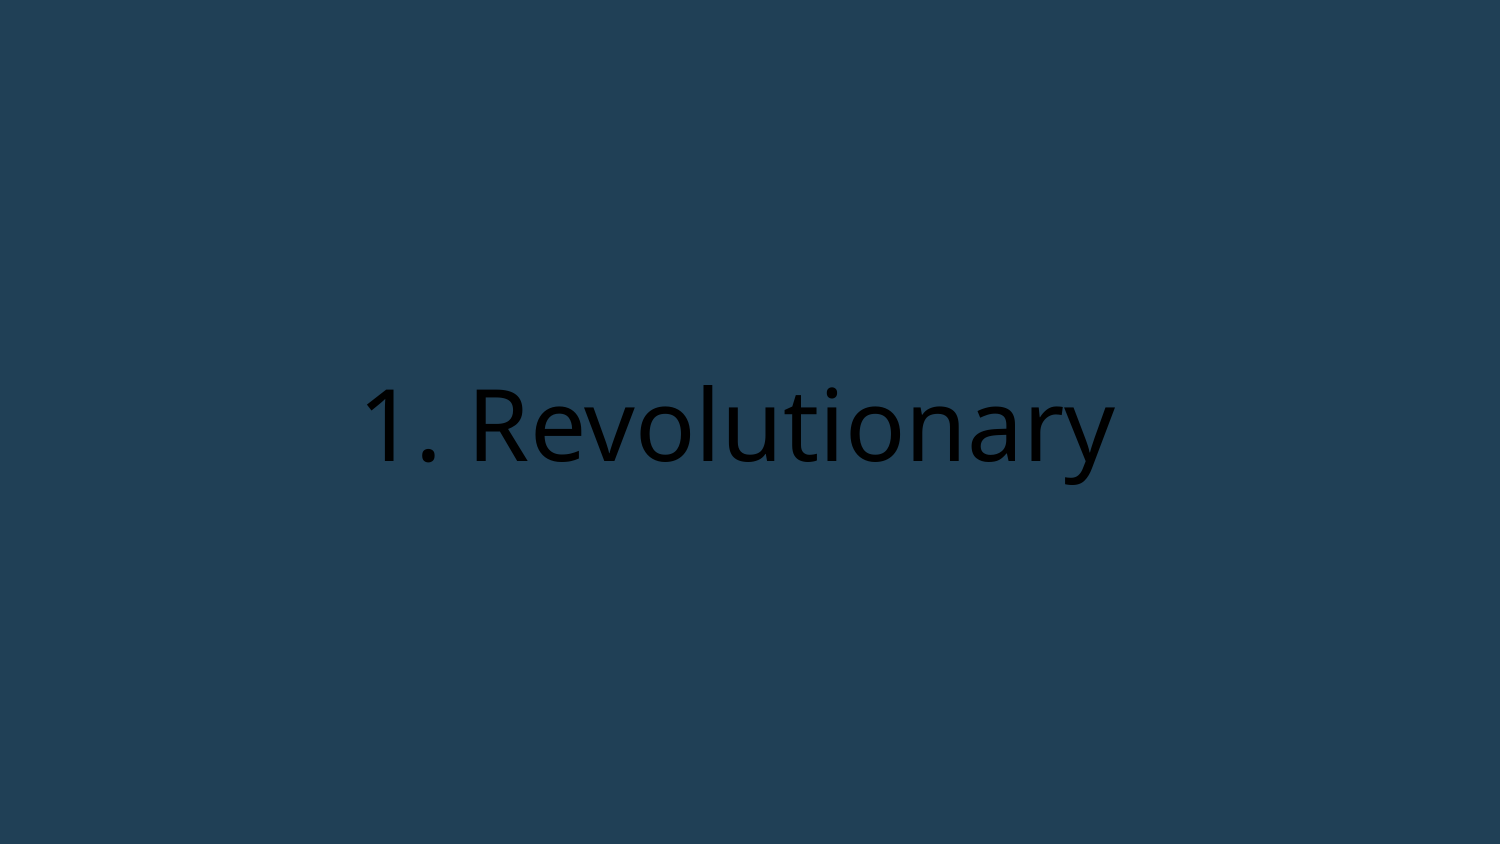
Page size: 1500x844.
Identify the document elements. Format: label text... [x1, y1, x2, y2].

text_box 1. Revolutionary [123, 253, 1377, 591]
